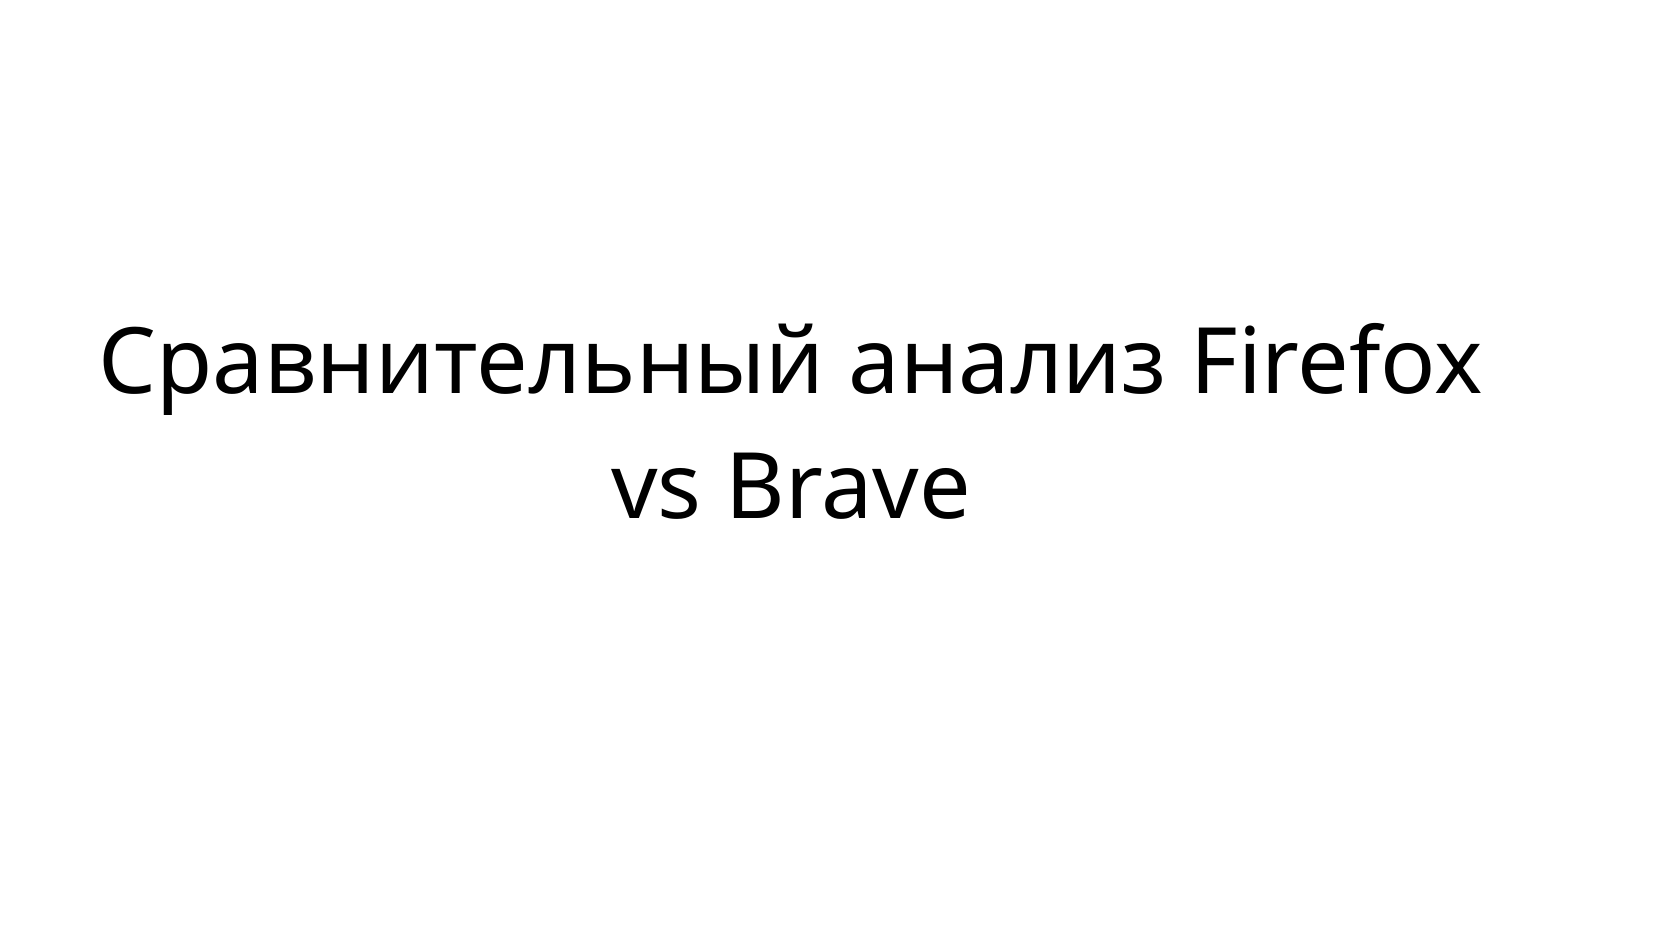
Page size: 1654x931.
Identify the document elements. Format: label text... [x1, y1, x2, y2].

title Сравнительный анализ Firefox vs Brave [47, 295, 1536, 546]
